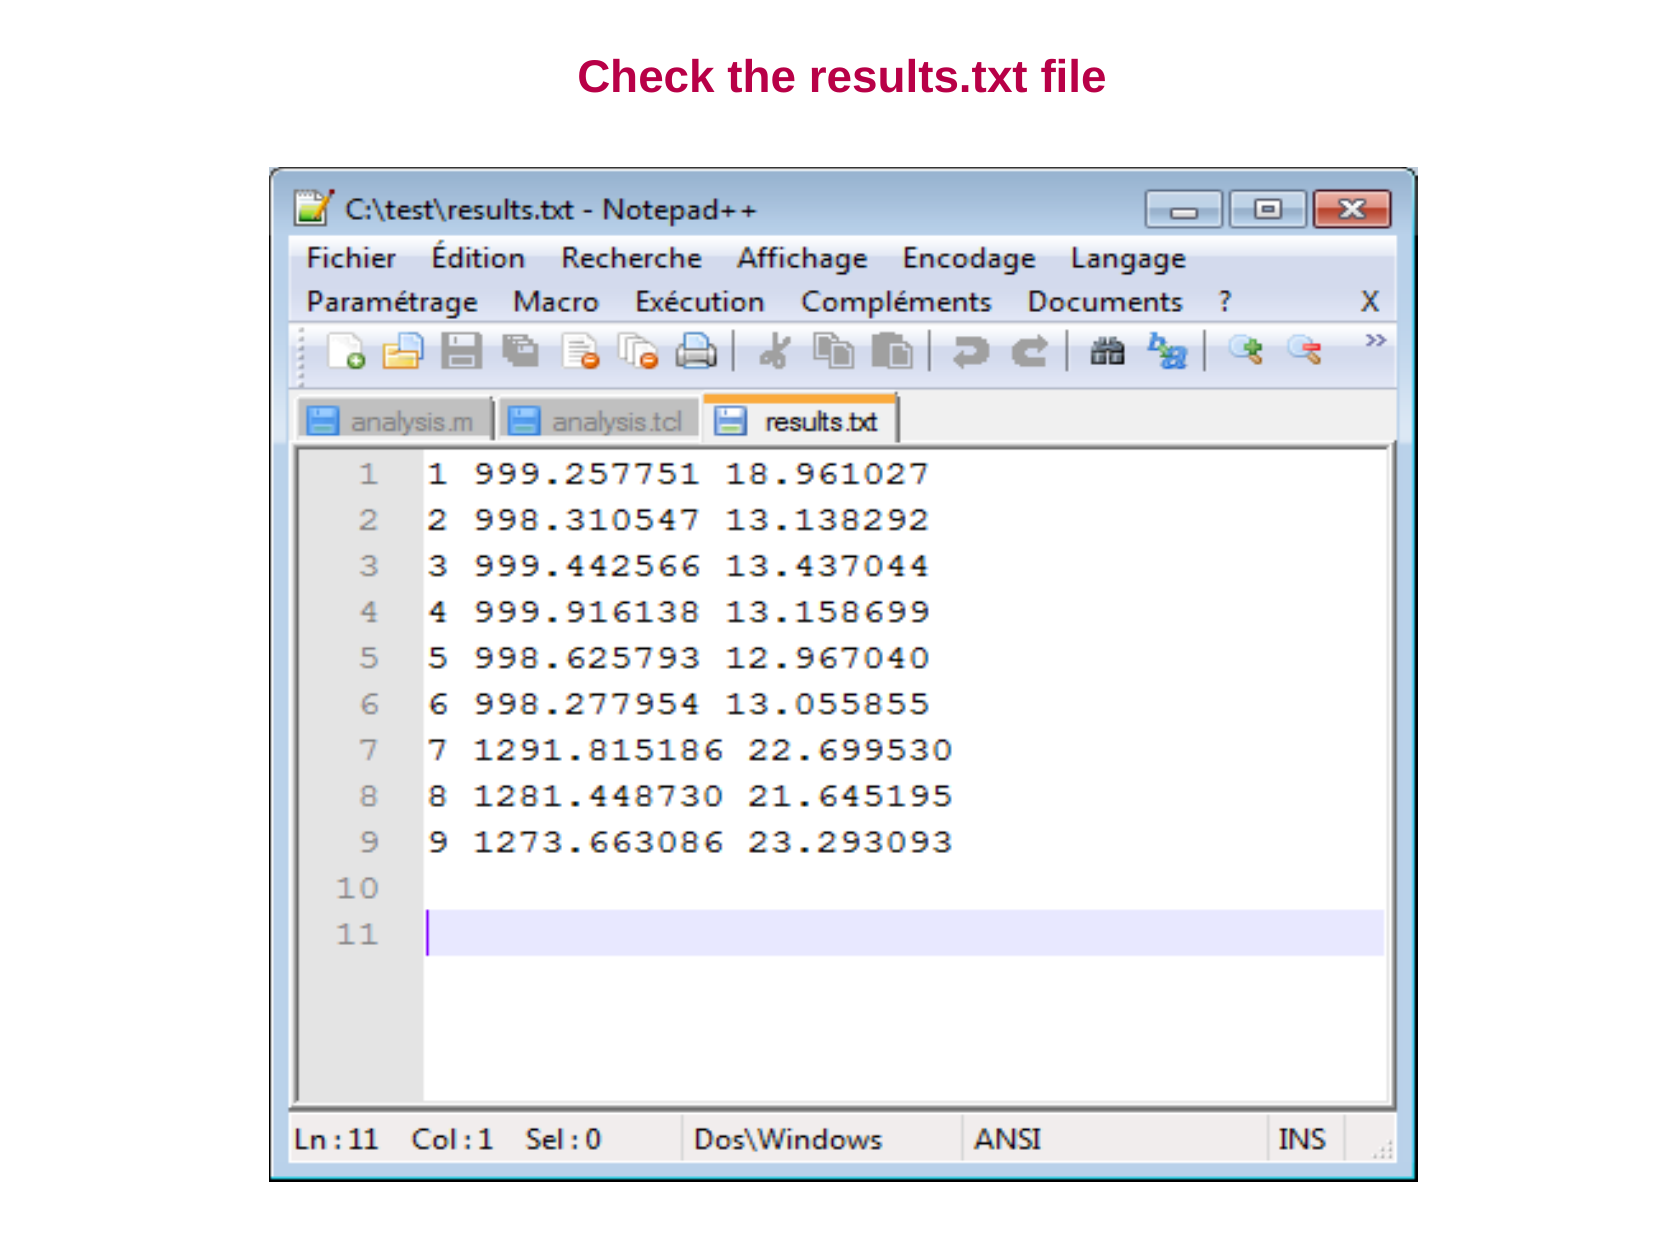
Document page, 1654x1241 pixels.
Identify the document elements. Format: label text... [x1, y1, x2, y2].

text_box Check the results.txt file [562, 43, 1122, 111]
picture [269, 167, 1418, 1182]
